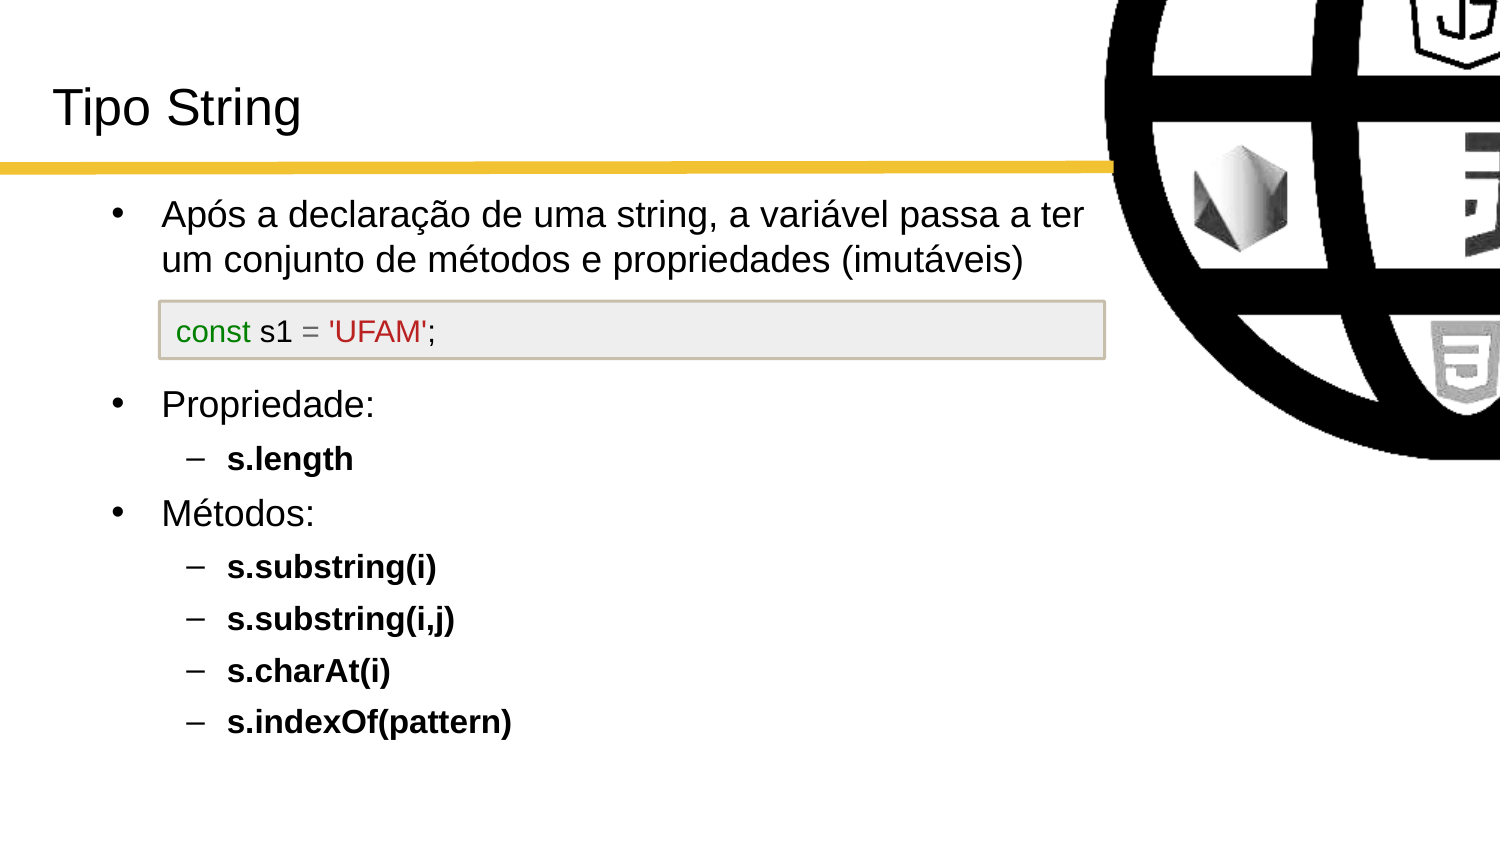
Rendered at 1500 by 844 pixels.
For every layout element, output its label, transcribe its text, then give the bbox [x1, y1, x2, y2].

text_box Propriedade: s.length Métodos: s.substring(i) s.substring(i,j) s.charAt(i) s.indexOf(pattern) [89, 372, 1425, 734]
text_box Tipo String [37, 33, 1463, 175]
picture [1078, 0, 1500, 532]
text_box Após a declaração de uma string, a variável passa a ter um conjunto de métodos e propriedades (imutáveis) [90, 182, 1105, 346]
text_box const s1 = 'UFAM'; [159, 301, 1105, 359]
